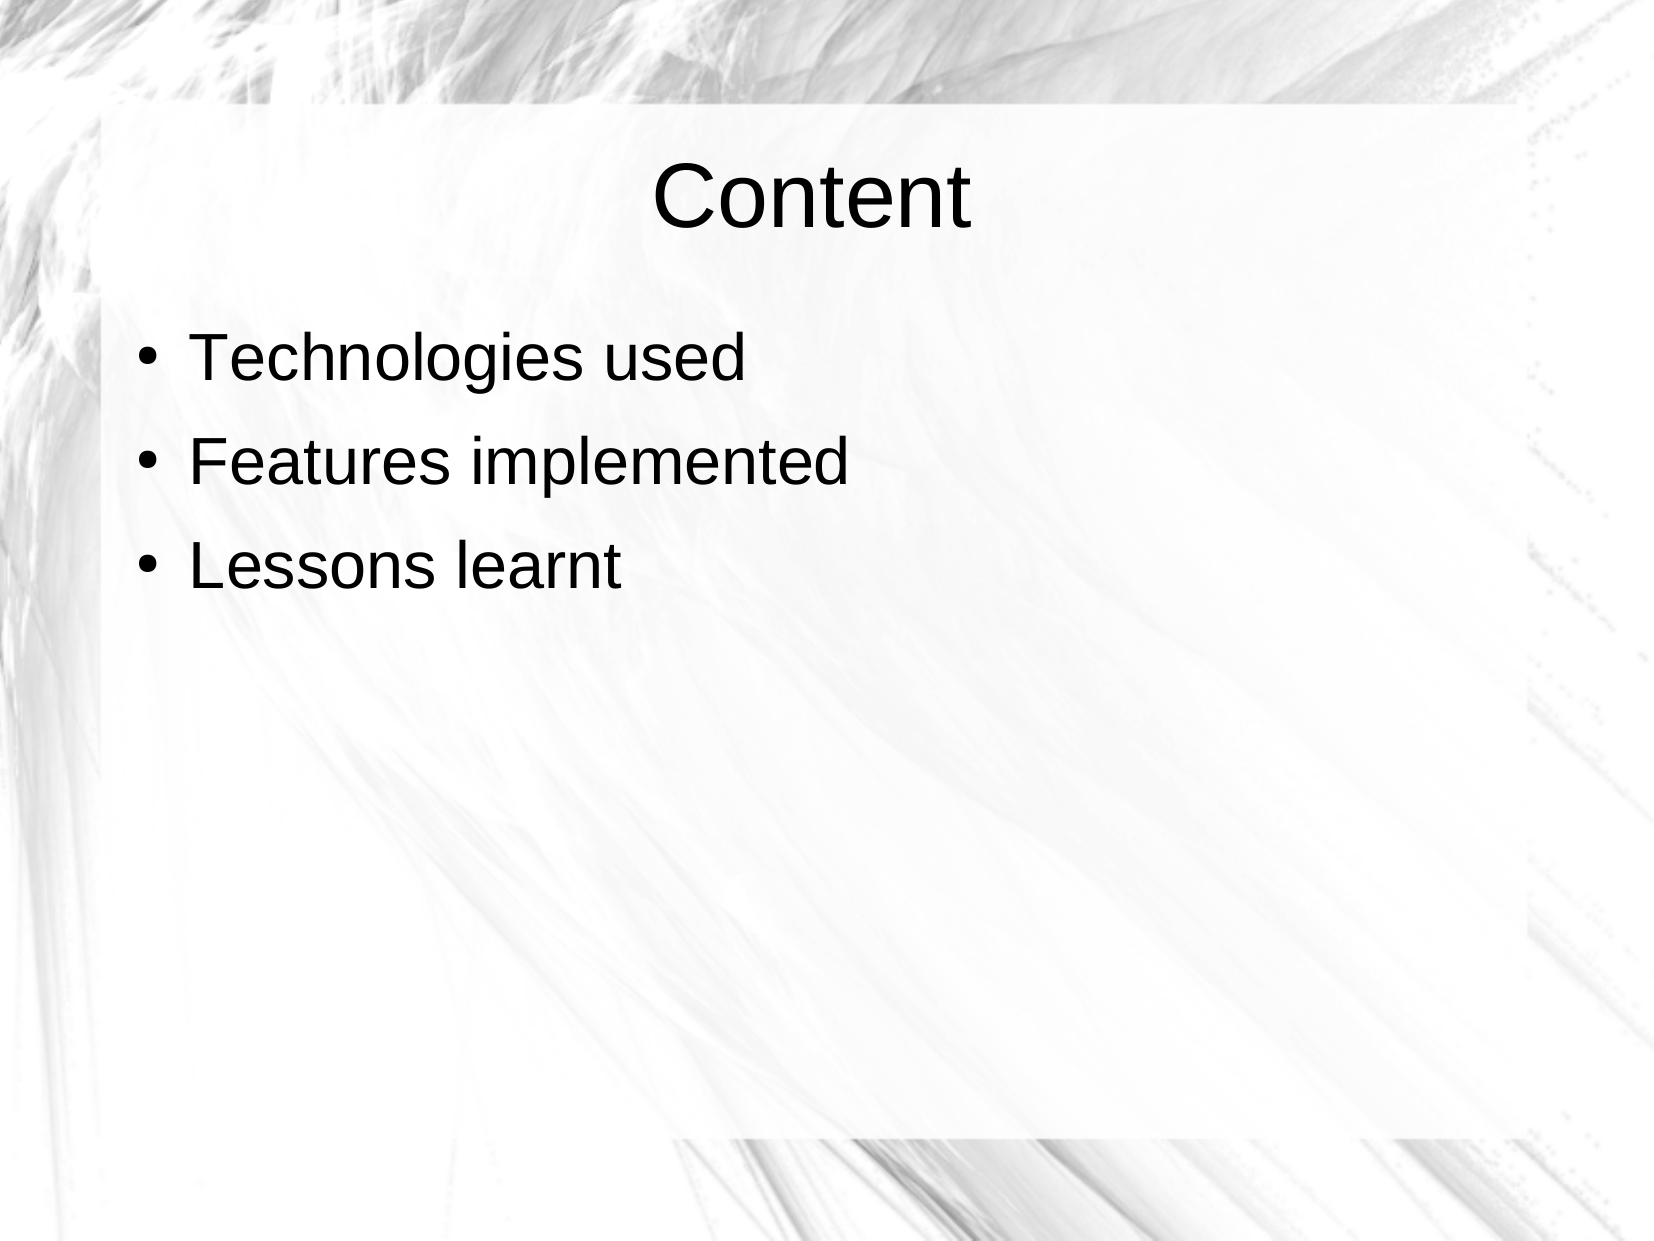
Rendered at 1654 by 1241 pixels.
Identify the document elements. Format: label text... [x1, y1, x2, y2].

title Content [118, 112, 1506, 281]
picture [0, 0, 1654, 1241]
list Technologies used Features implemented Lessons learnt [118, 319, 1571, 945]
